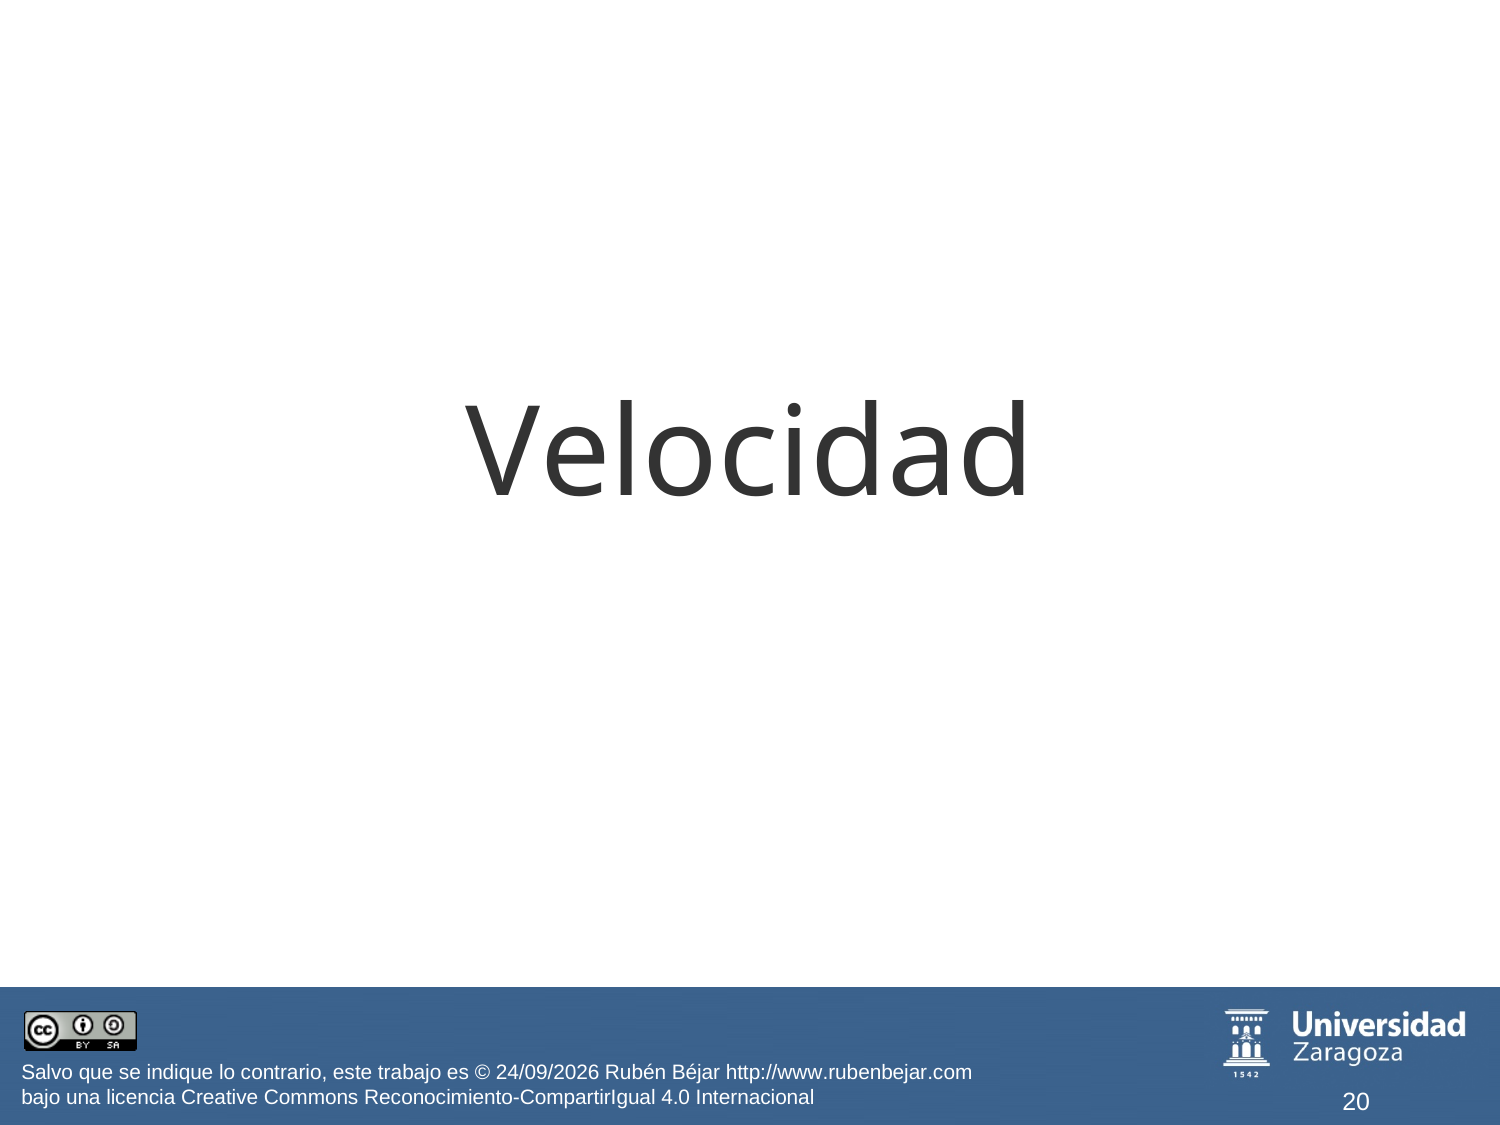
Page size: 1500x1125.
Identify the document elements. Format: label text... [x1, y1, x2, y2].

text_box Velocidad [169, 307, 1331, 585]
picture [0, 987, 1500, 1125]
